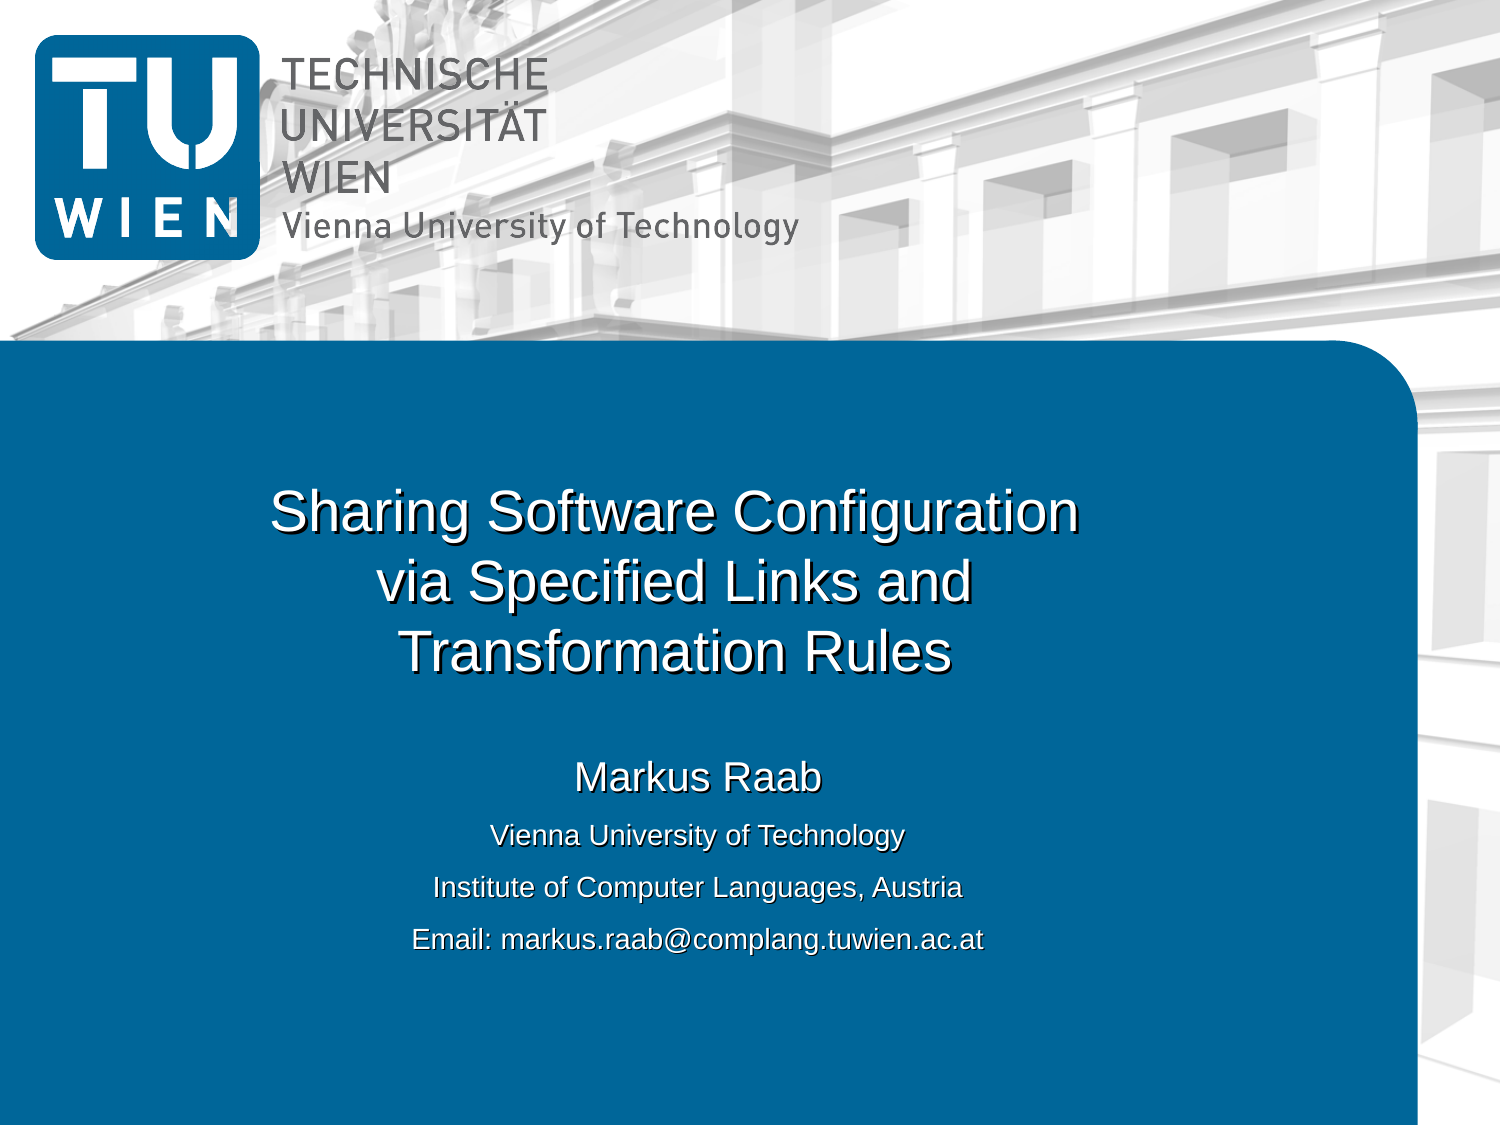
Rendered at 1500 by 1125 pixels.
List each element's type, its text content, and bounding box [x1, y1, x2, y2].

picture [0, 0, 1500, 1125]
title Sharing Software Configuration via Specified Links and Transformation Rules [269, 473, 1278, 814]
subtitle Markus Raab Vienna University of Technology Institute of Computer Languages, Austria Email: markus.raab@complang.tuwien.ac.at [411, 750, 1028, 955]
